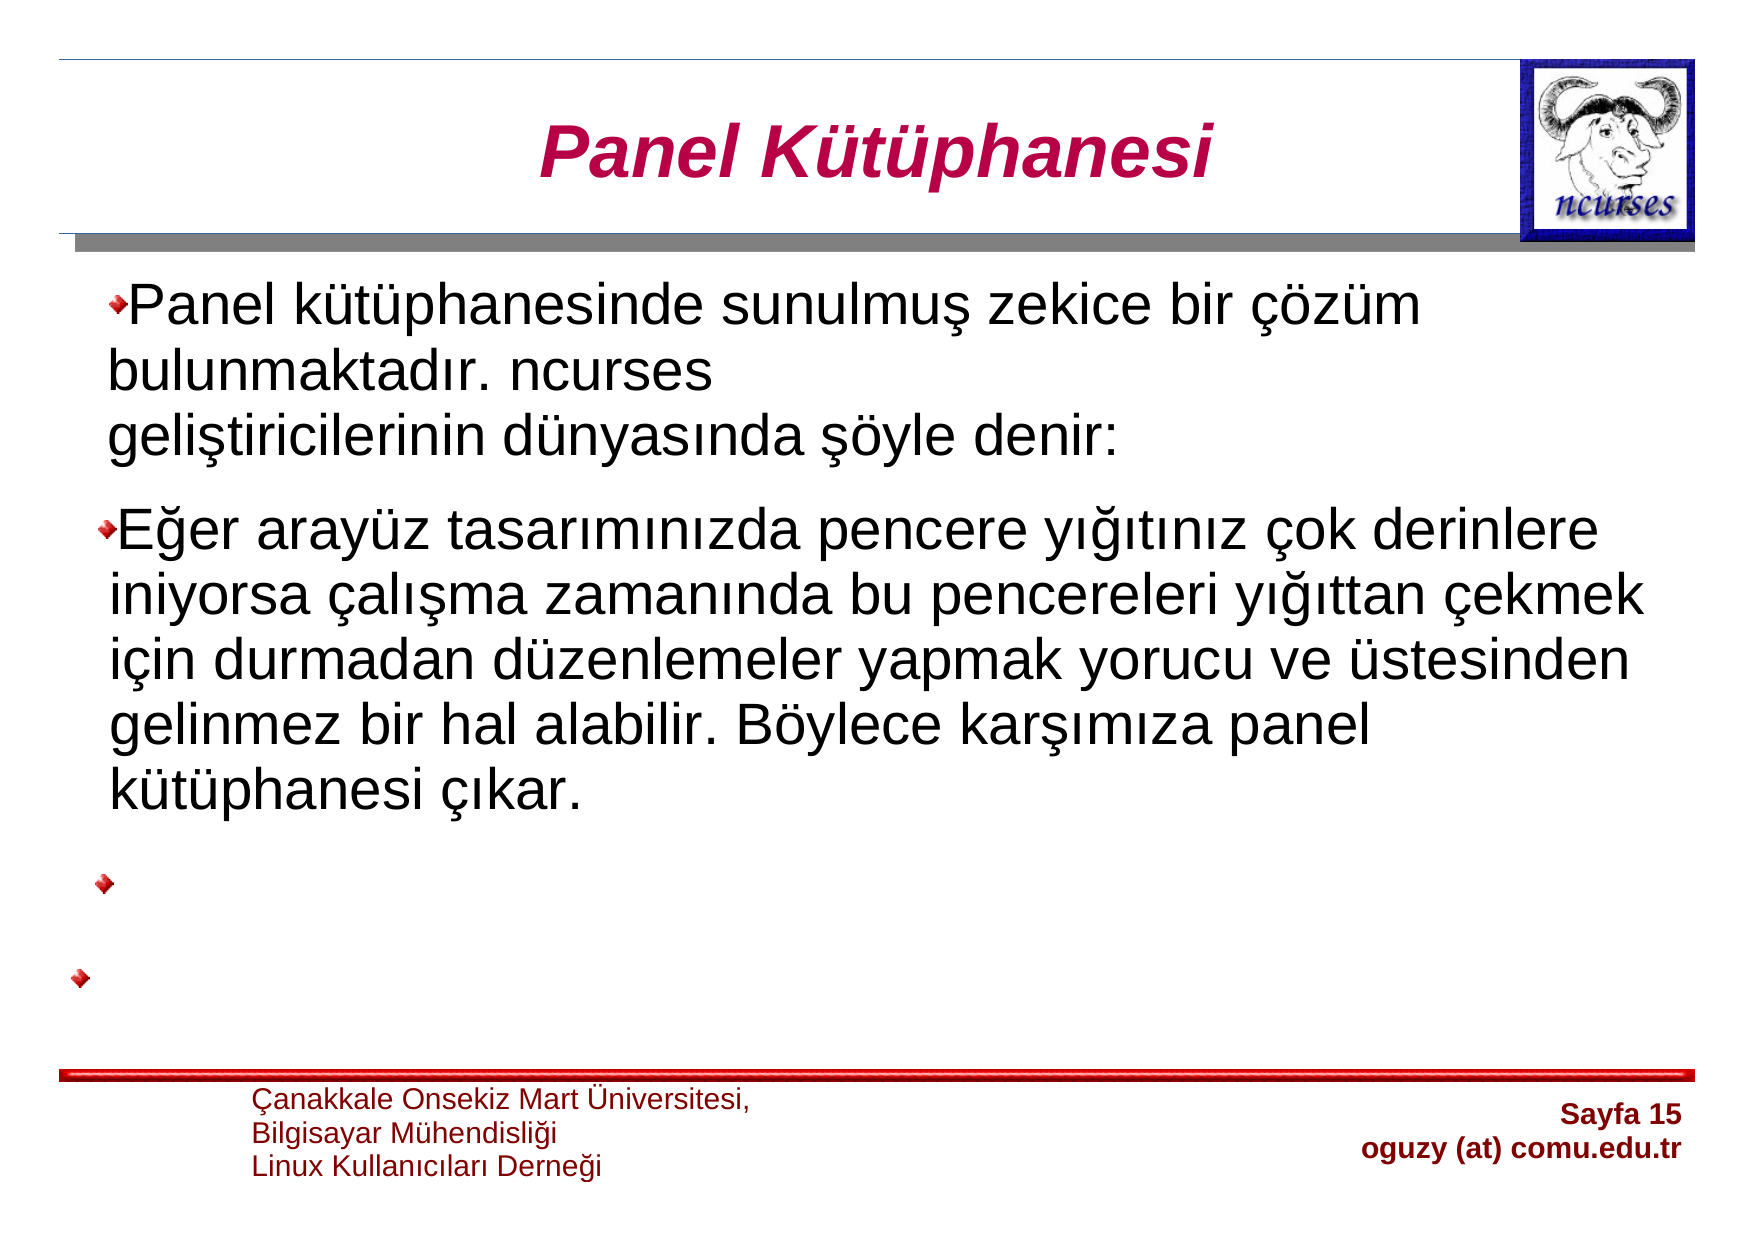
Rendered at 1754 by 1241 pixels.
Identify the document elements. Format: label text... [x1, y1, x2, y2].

title Panel Kütüphanesi [59, 59, 1695, 244]
list Panel kütüphanesinde sunulmuş zekice bir çözüm bulunmaktadır. ncurses geliştiricilerinin dünyasında şöyle denir: Eğer arayüz tasarımınızda pencere yığıtınız çok derinlere iniyorsa çalışma zamanında bu pencereleri yığıttan çekmek için durmadan düzenlemeler yapmak yorucu ve üstesinden gelinmez bir hal alabilir. Böylece karşımıza panel kütüphanesi çıkar. [71, 272, 1695, 1055]
picture [59, 1069, 1695, 1082]
